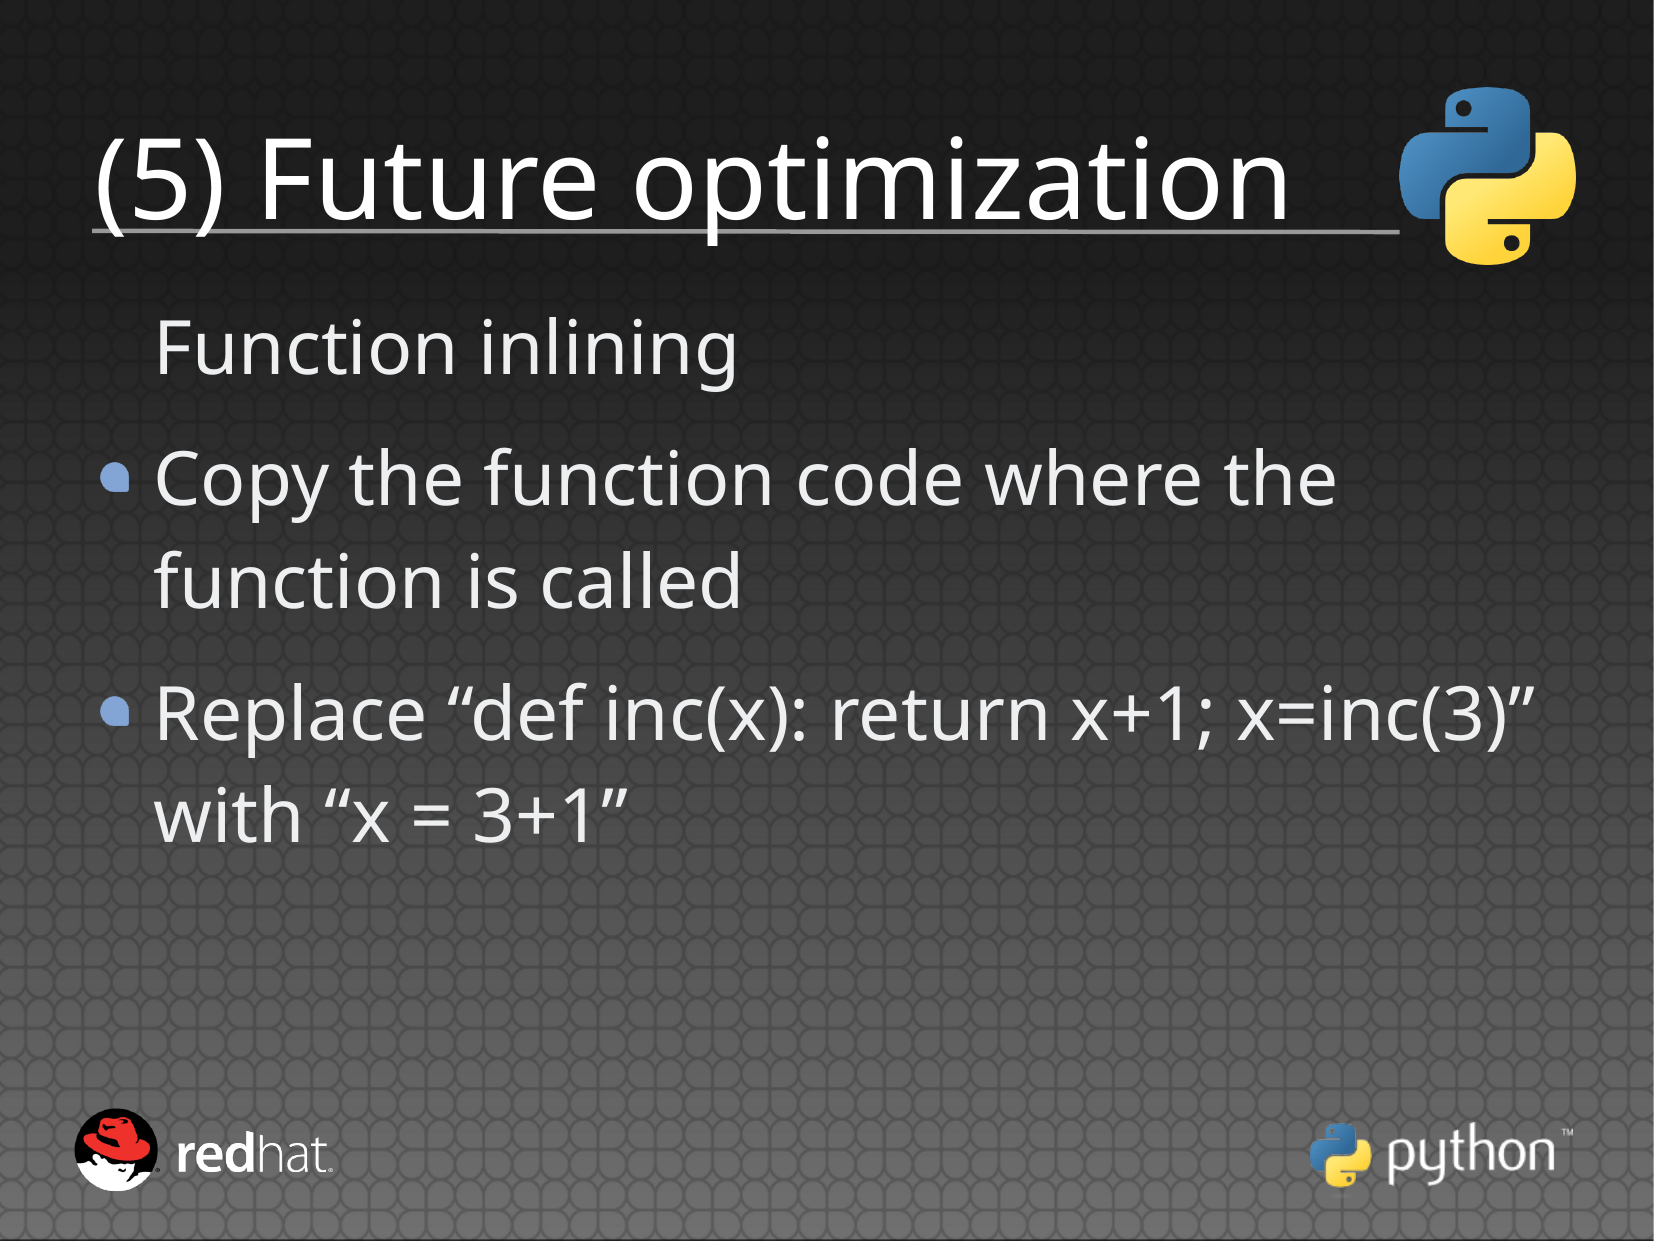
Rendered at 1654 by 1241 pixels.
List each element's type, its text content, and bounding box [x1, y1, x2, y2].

list Function inlining Copy the function code where the function is called Replace “def inc(x): return x+1; x=inc(3)” with “x = 3+1” [82, 293, 1571, 1034]
picture [0, 0, 1654, 1241]
title (5) Future optimization [94, 100, 1426, 251]
